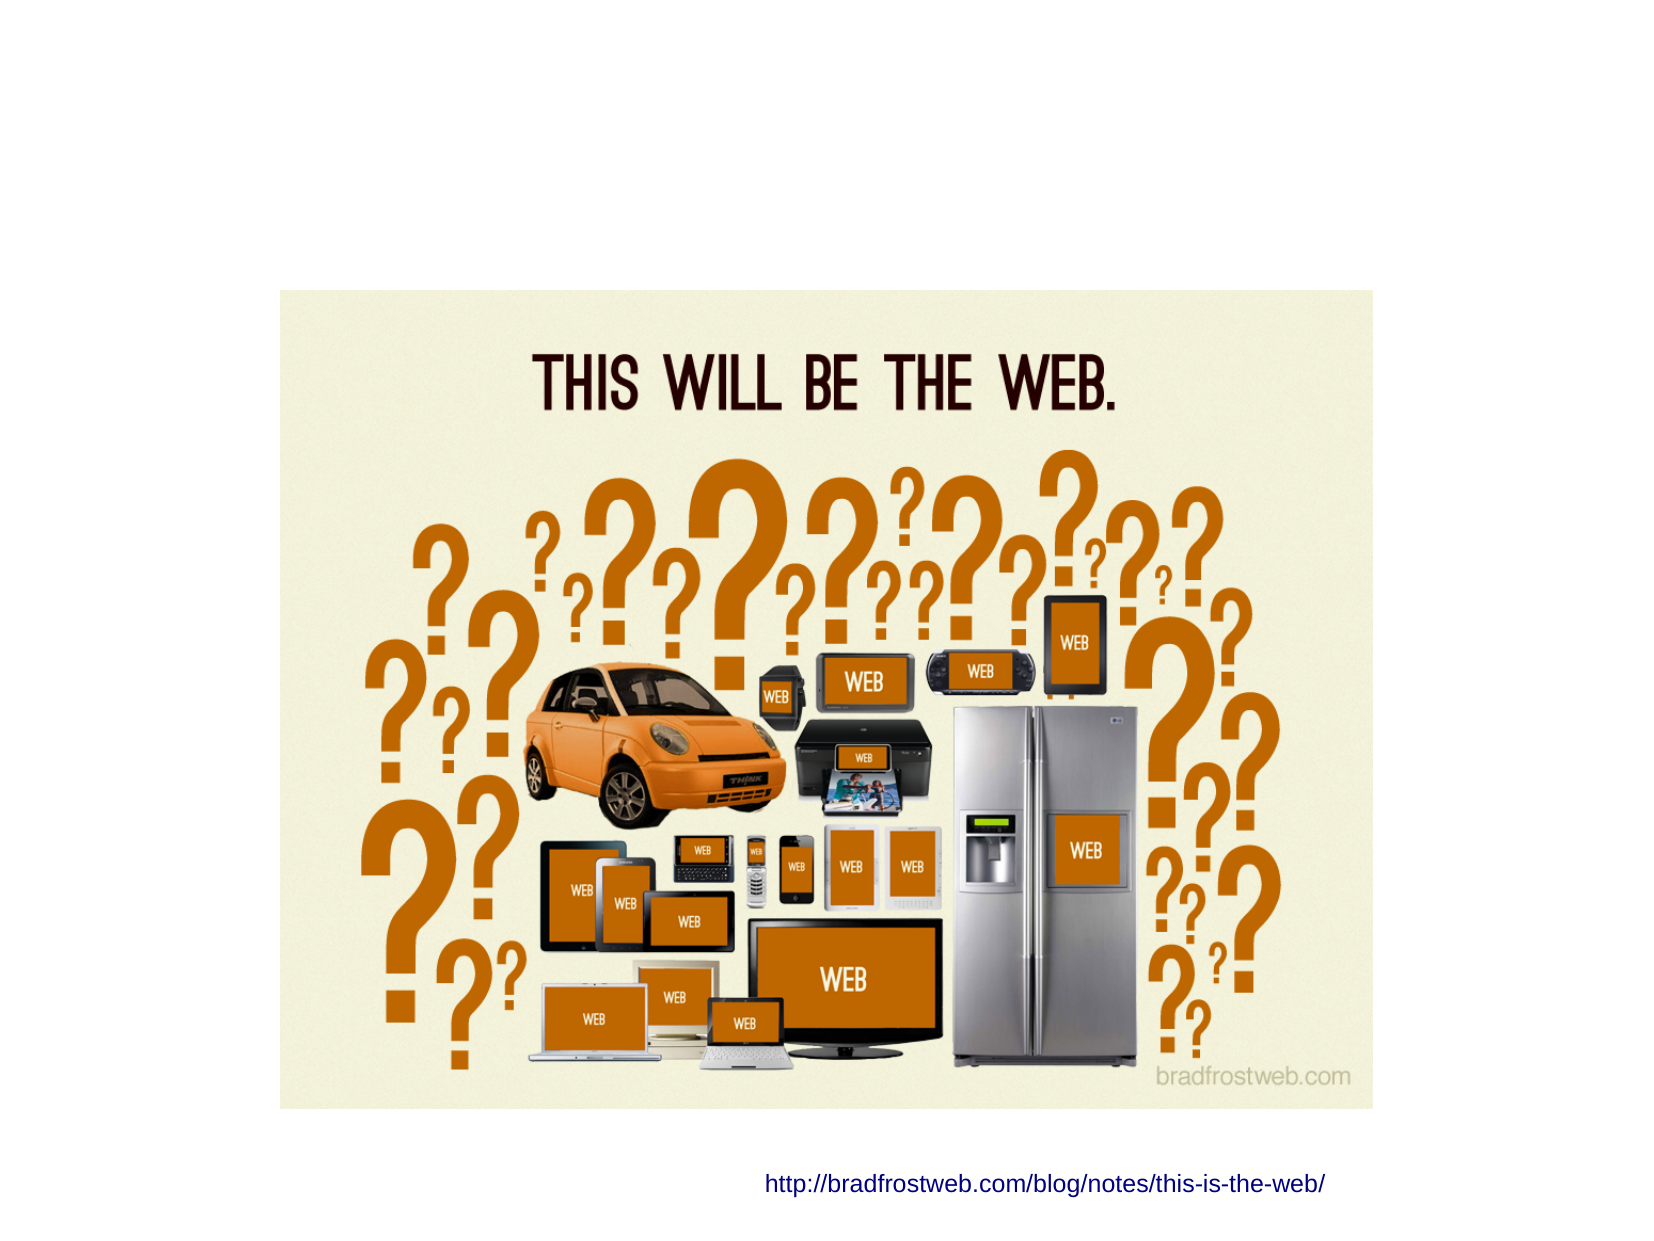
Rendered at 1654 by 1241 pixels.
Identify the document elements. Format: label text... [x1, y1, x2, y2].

text_box http://bradfrostweb.com/blog/notes/this-is-the-web/ [750, 1162, 1342, 1206]
picture [280, 290, 1373, 1109]
